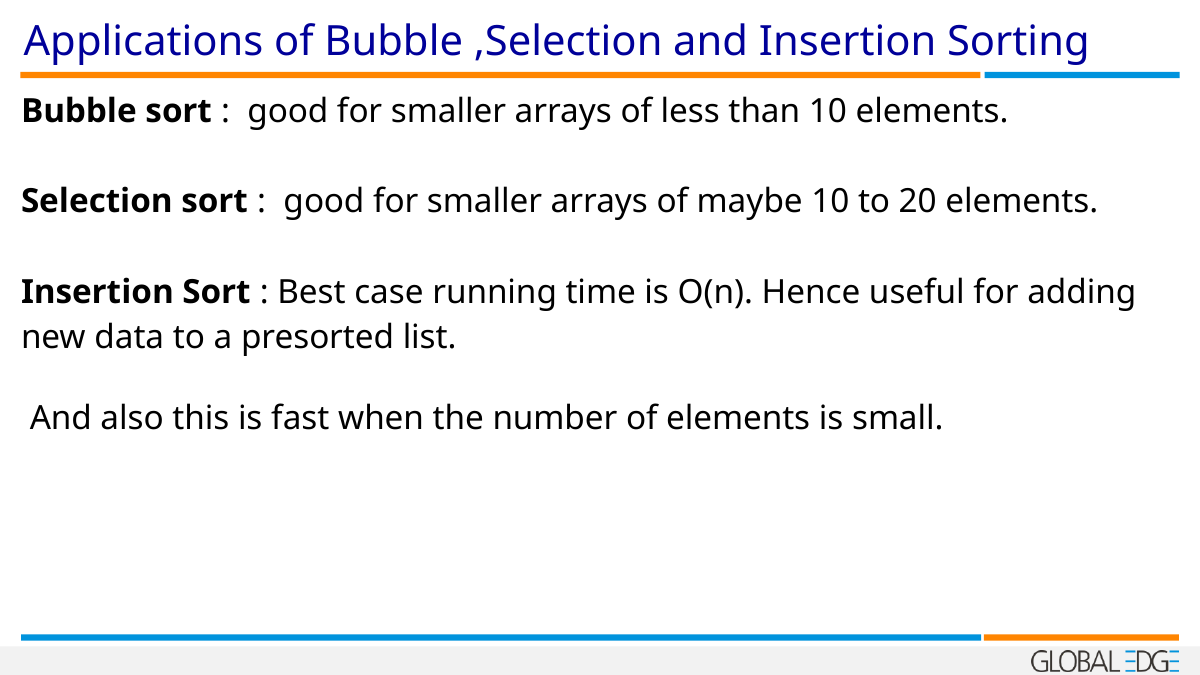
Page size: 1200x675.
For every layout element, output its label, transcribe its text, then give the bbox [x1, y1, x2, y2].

subtitle Bubble sort : good for smaller arrays of less than 10 elements. Selection sort : good for smaller arrays of maybe 10 to 20 elements. Insertion Sort : Best case running time is O(n). Hence useful for adding new data to a presorted list. And also this is fast when the number of elements is small. [21, 86, 1158, 627]
picture [1031, 650, 1179, 672]
title Applications of Bubble ,Selection and Insertion Sorting [23, 11, 1170, 66]
